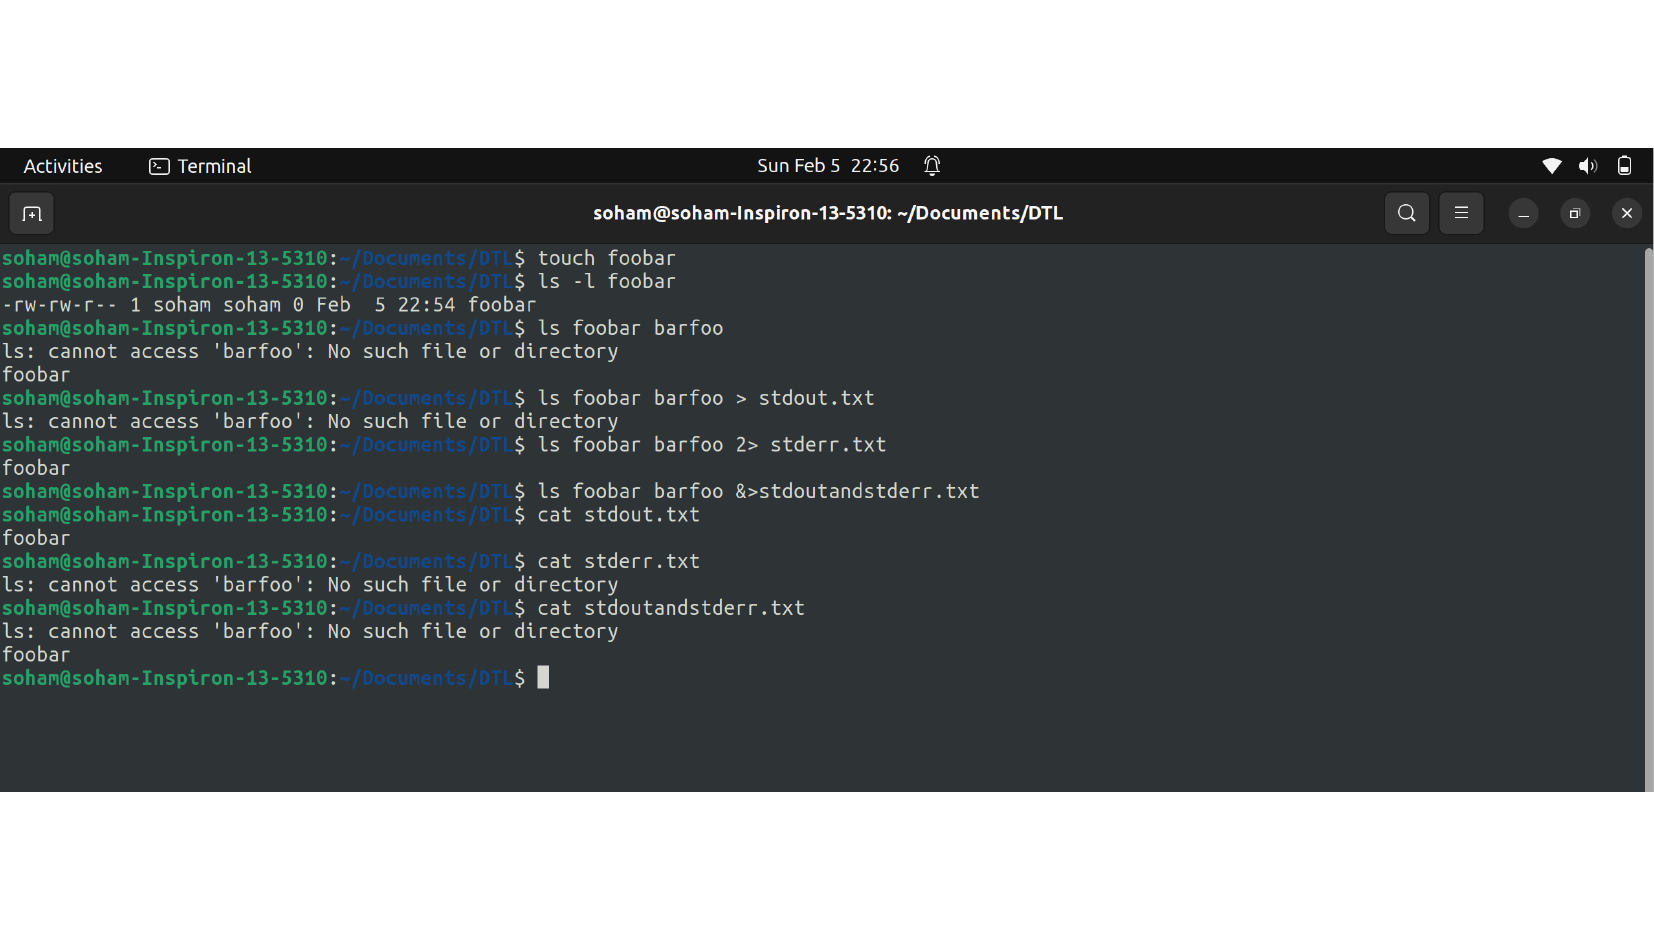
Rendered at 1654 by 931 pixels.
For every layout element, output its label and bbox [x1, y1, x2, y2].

picture [0, 148, 1654, 792]
